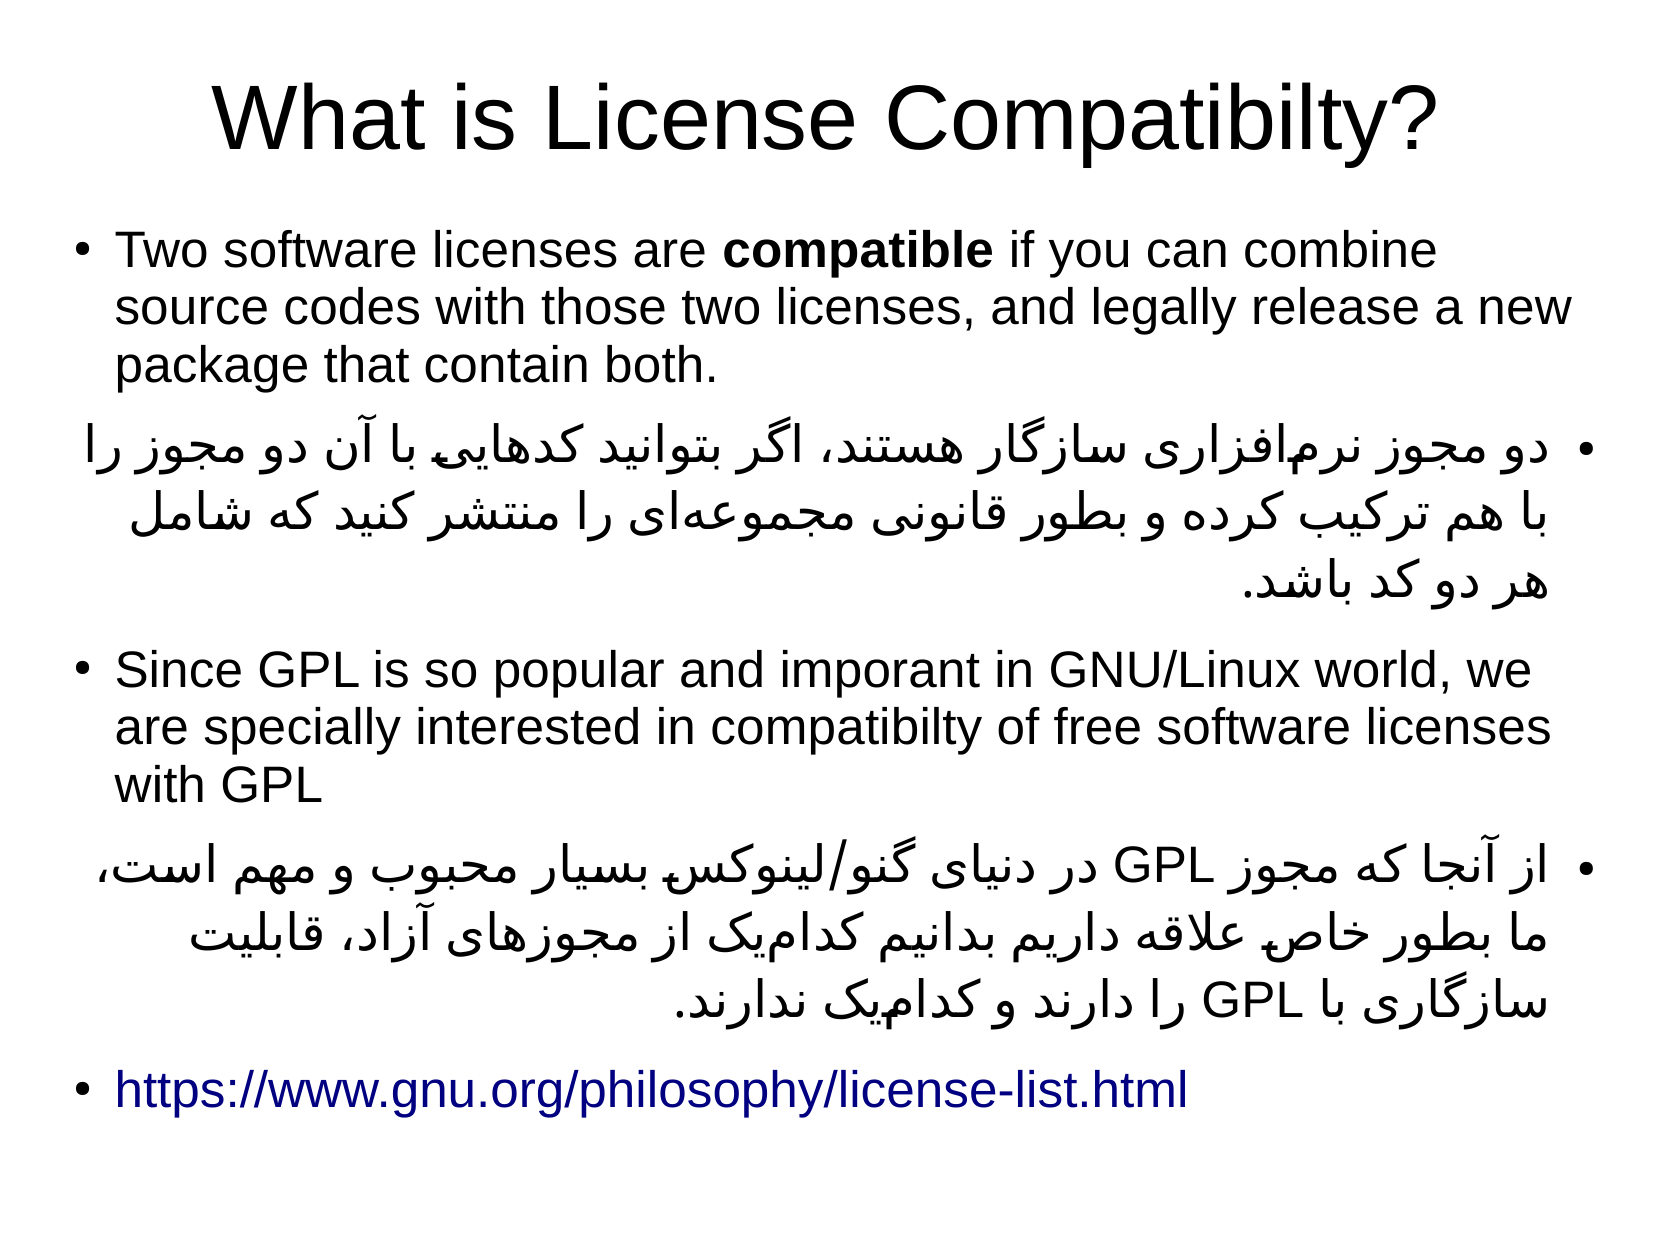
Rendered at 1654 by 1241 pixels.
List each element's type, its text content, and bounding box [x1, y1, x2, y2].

title What is License Compatibilty? [82, 13, 1571, 221]
list Two software licenses are compatible if you can combine source codes with those two licenses, and legally release a new package that contain both. دو مجوز نرم‌افزاری سازگار هستند، اگر بتوانید کدهایی با آن دو مجوز را با هم ترکیب کرده و بطور قانونی مجموعه‌ای را منتشر کنید که شامل هر دو کد باشد. Since GPL is so popular and imporant in GNU/Linux world, we are specially interested in compatibilty of free software licenses with GPL از آنجا که مجوز GPL در دنیای گنو/لینوکس بسیار محبوب و مهم است، ما بطور خاص علاقه داریم بدانیم کدام‌یک از مجوزهای آزاد، قابلیت سازگاری با GPL را دارند و کدام‌یک ندارند. https://www.gnu.org/philosophy/license-list.html [60, 221, 1606, 1126]
